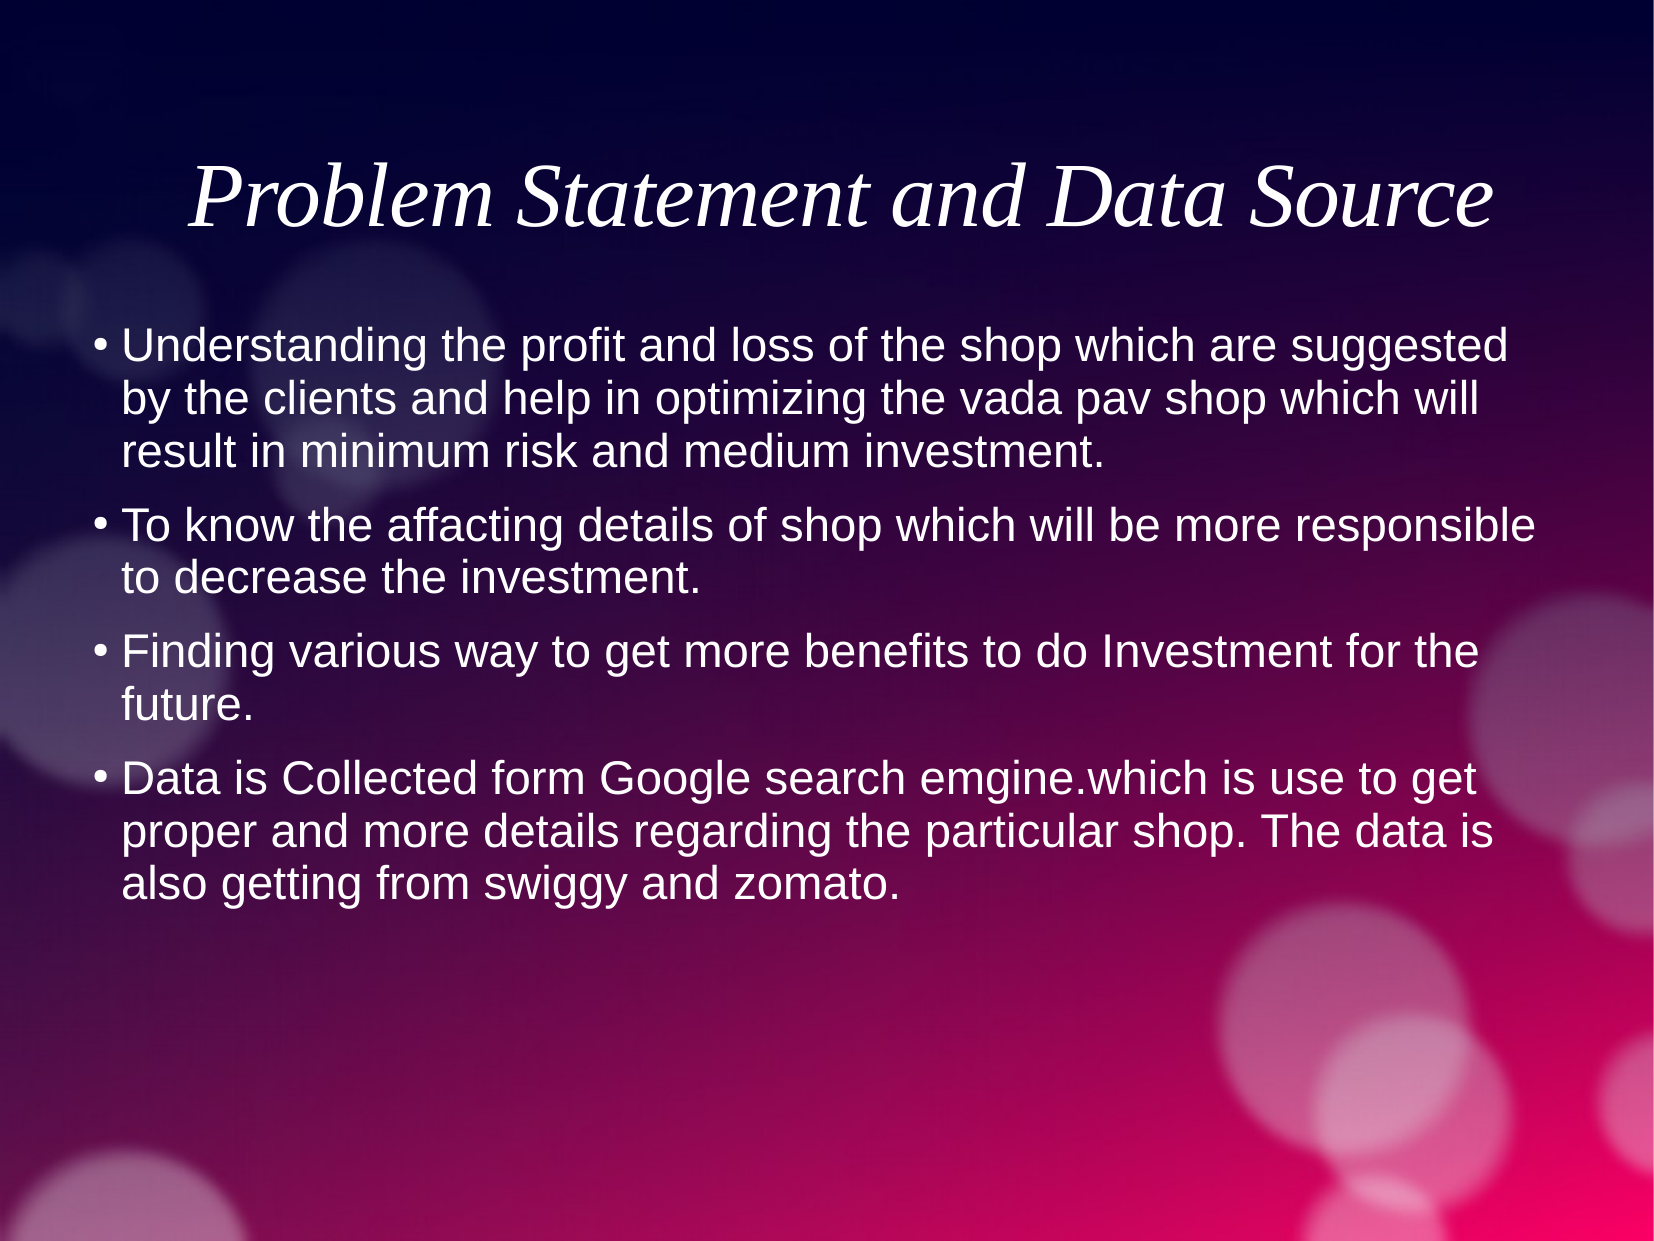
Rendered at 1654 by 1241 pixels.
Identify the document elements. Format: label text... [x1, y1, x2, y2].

picture [0, 0, 1654, 1241]
title Problem Statement and Data Source [189, 59, 1654, 343]
list Understanding the profit and loss of the shop which are suggested by the clients and help in optimizing the vada pav shop which will result in minimum risk and medium investment. To know the affacting details of shop which will be more responsible to decrease the investment. Finding various way to get more benefits to do Investment for the future. Data is Collected form Google search emgine.which is use to get proper and more details regarding the particular shop. The data is also getting from swiggy and zomato. [82, 318, 1571, 922]
